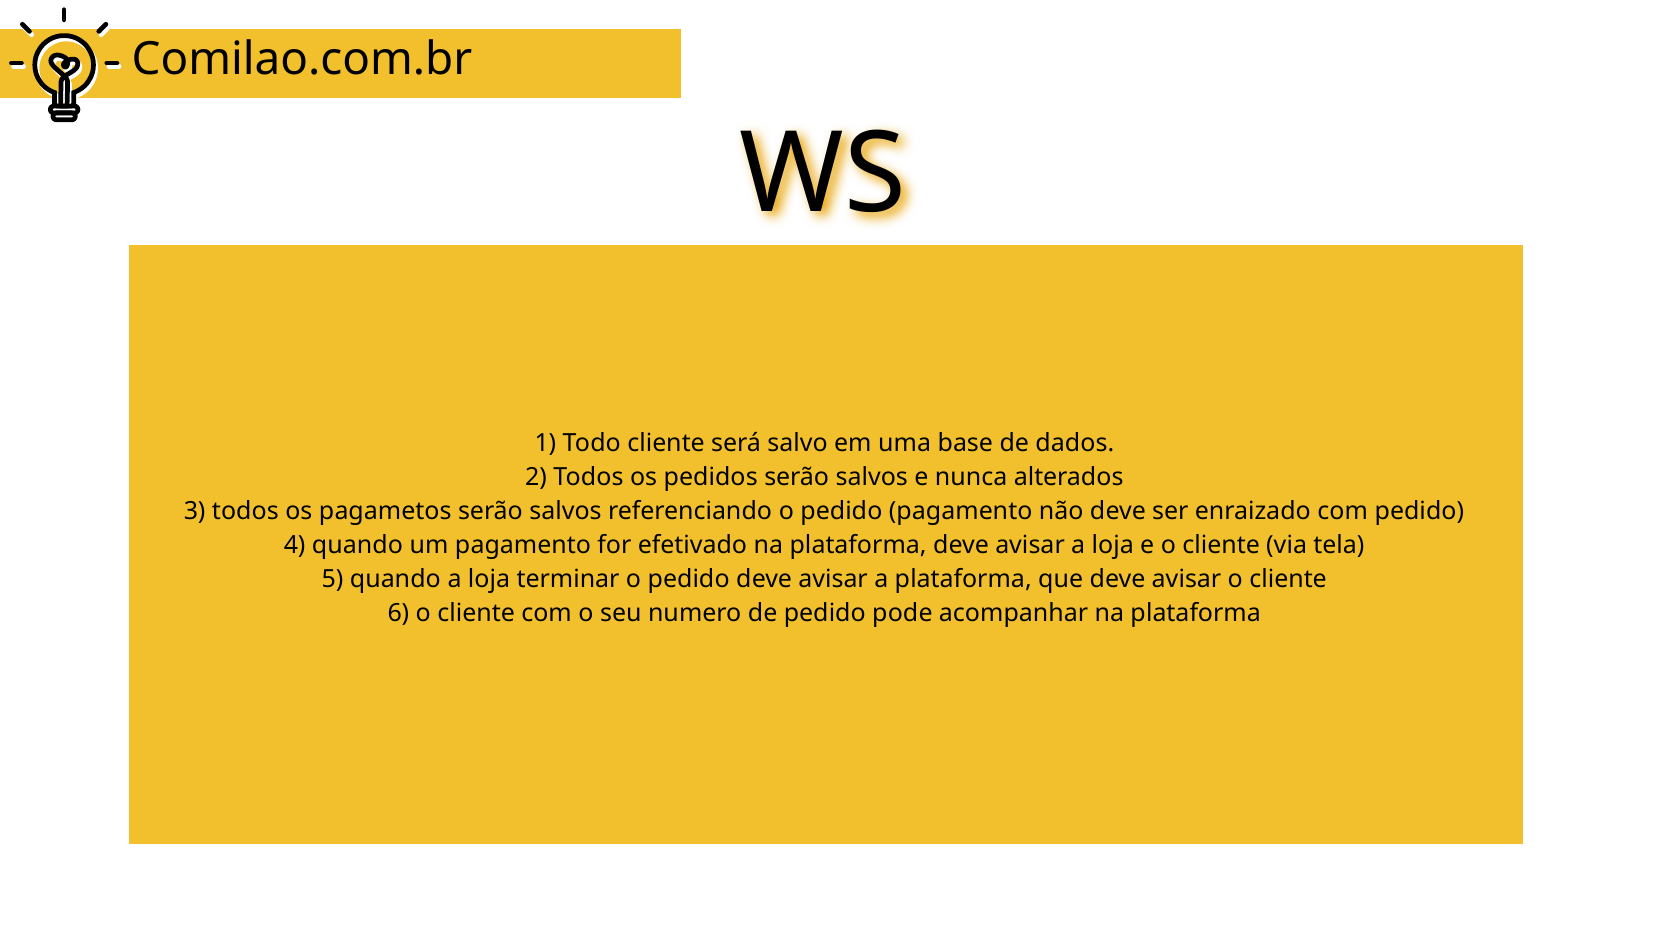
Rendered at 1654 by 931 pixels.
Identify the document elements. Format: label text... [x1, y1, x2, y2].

title WS [265, 88, 1381, 248]
text_box 1) Todo cliente será salvo em uma base de dados. 2) Todos os pedidos serão salvos e nunca alterados 3) todos os pagametos serão salvos referenciando o pedido (pagamento não deve ser enraizado com pedido) 4) quando um pagamento for efetivado na plataforma, deve avisar a loja e o cliente (via tela) 5) quando a loja terminar o pedido deve avisar a plataforma, que deve avisar o cliente 6) o cliente com o seu numero de pedido pode acompanhar na plataforma [150, 262, 1501, 826]
title Comilao.com.br [131, 16, 578, 97]
